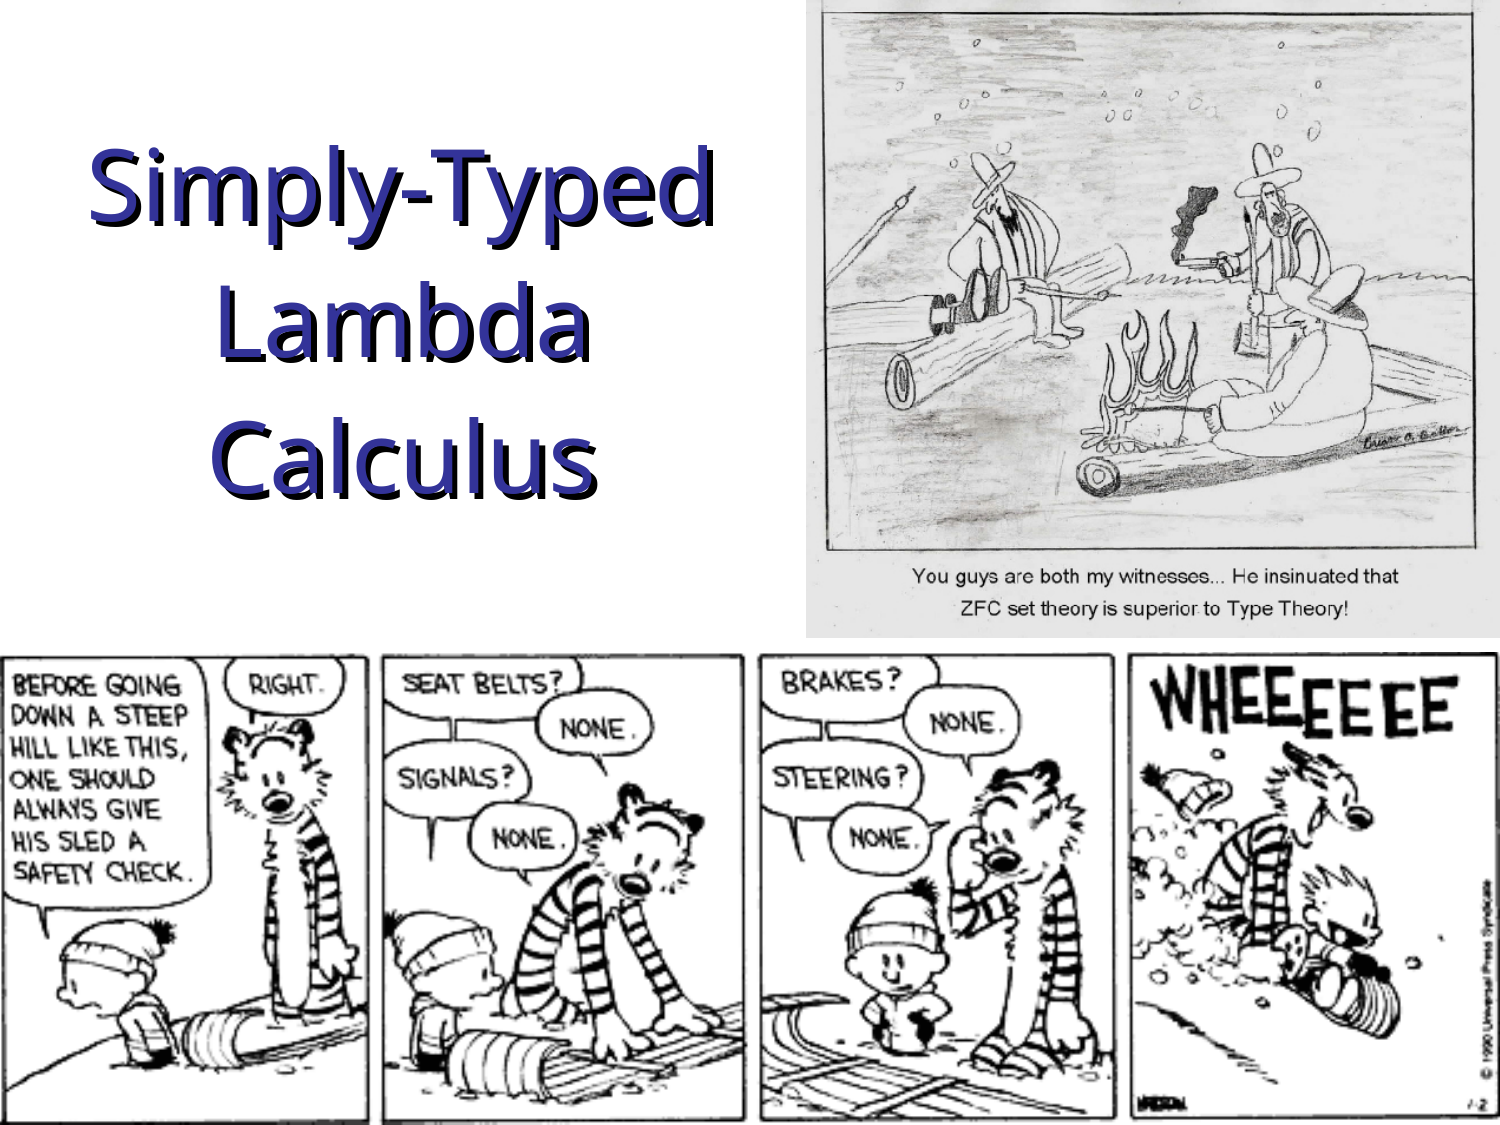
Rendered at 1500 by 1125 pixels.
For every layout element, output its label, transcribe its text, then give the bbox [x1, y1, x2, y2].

title Simply-Typed Lambda Calculus [7, 211, 796, 652]
picture [0, 652, 1500, 1125]
picture [806, 0, 1500, 638]
